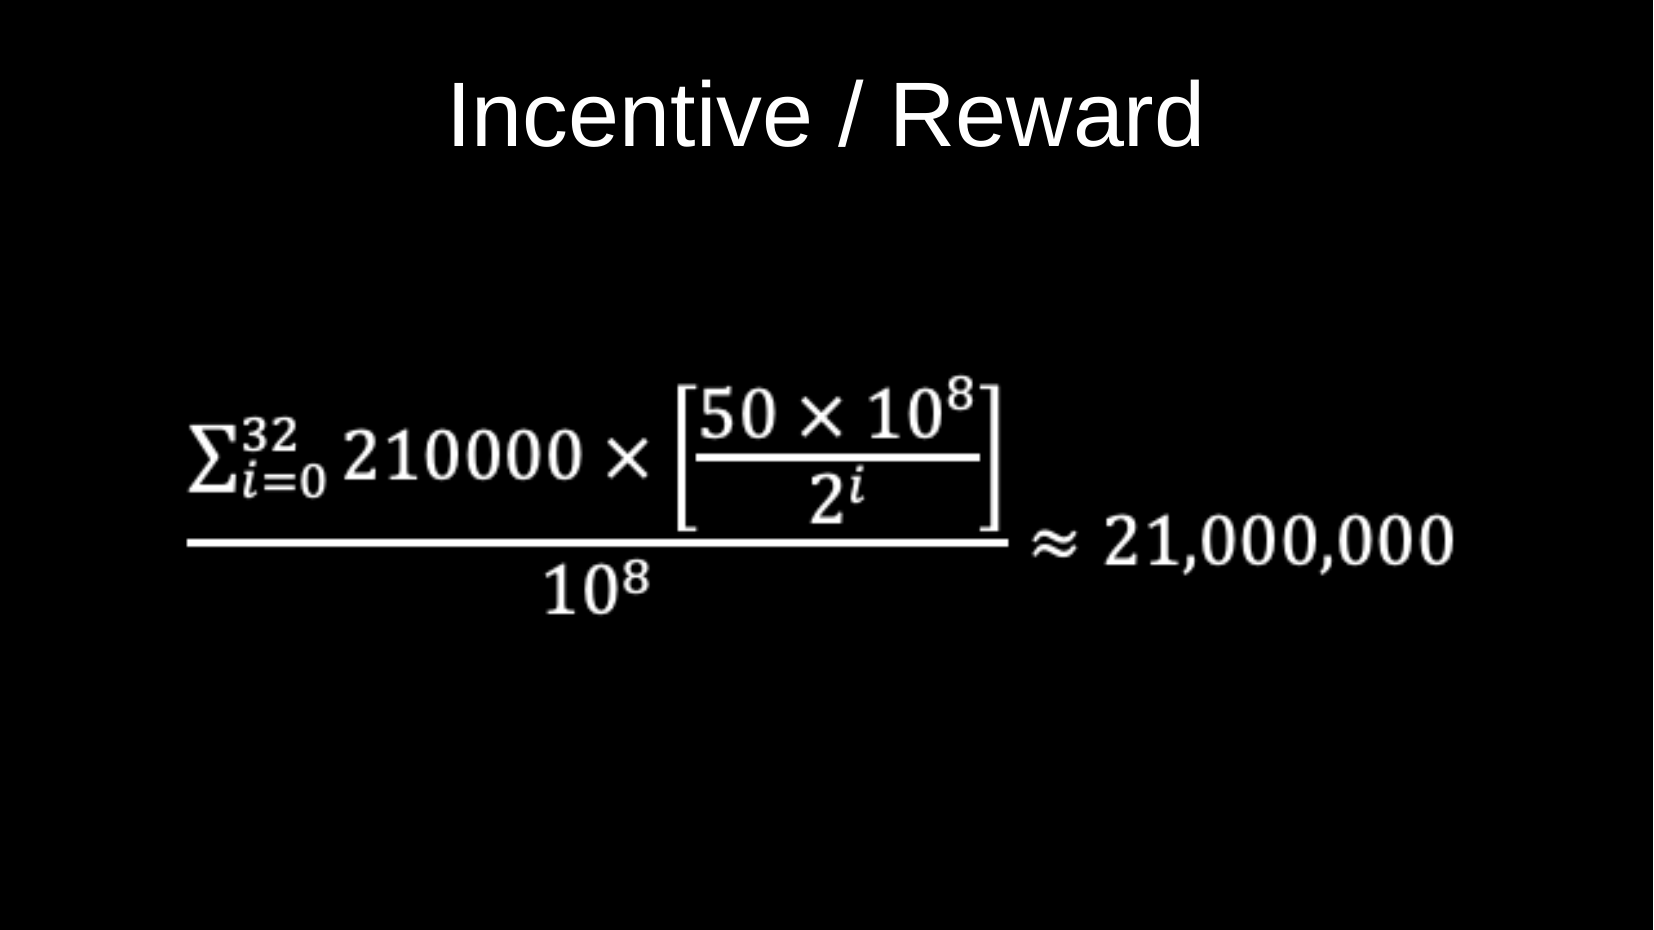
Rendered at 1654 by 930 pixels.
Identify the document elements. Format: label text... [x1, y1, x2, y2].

title Incentive / Reward [82, 37, 1571, 193]
picture [136, 294, 1501, 713]
